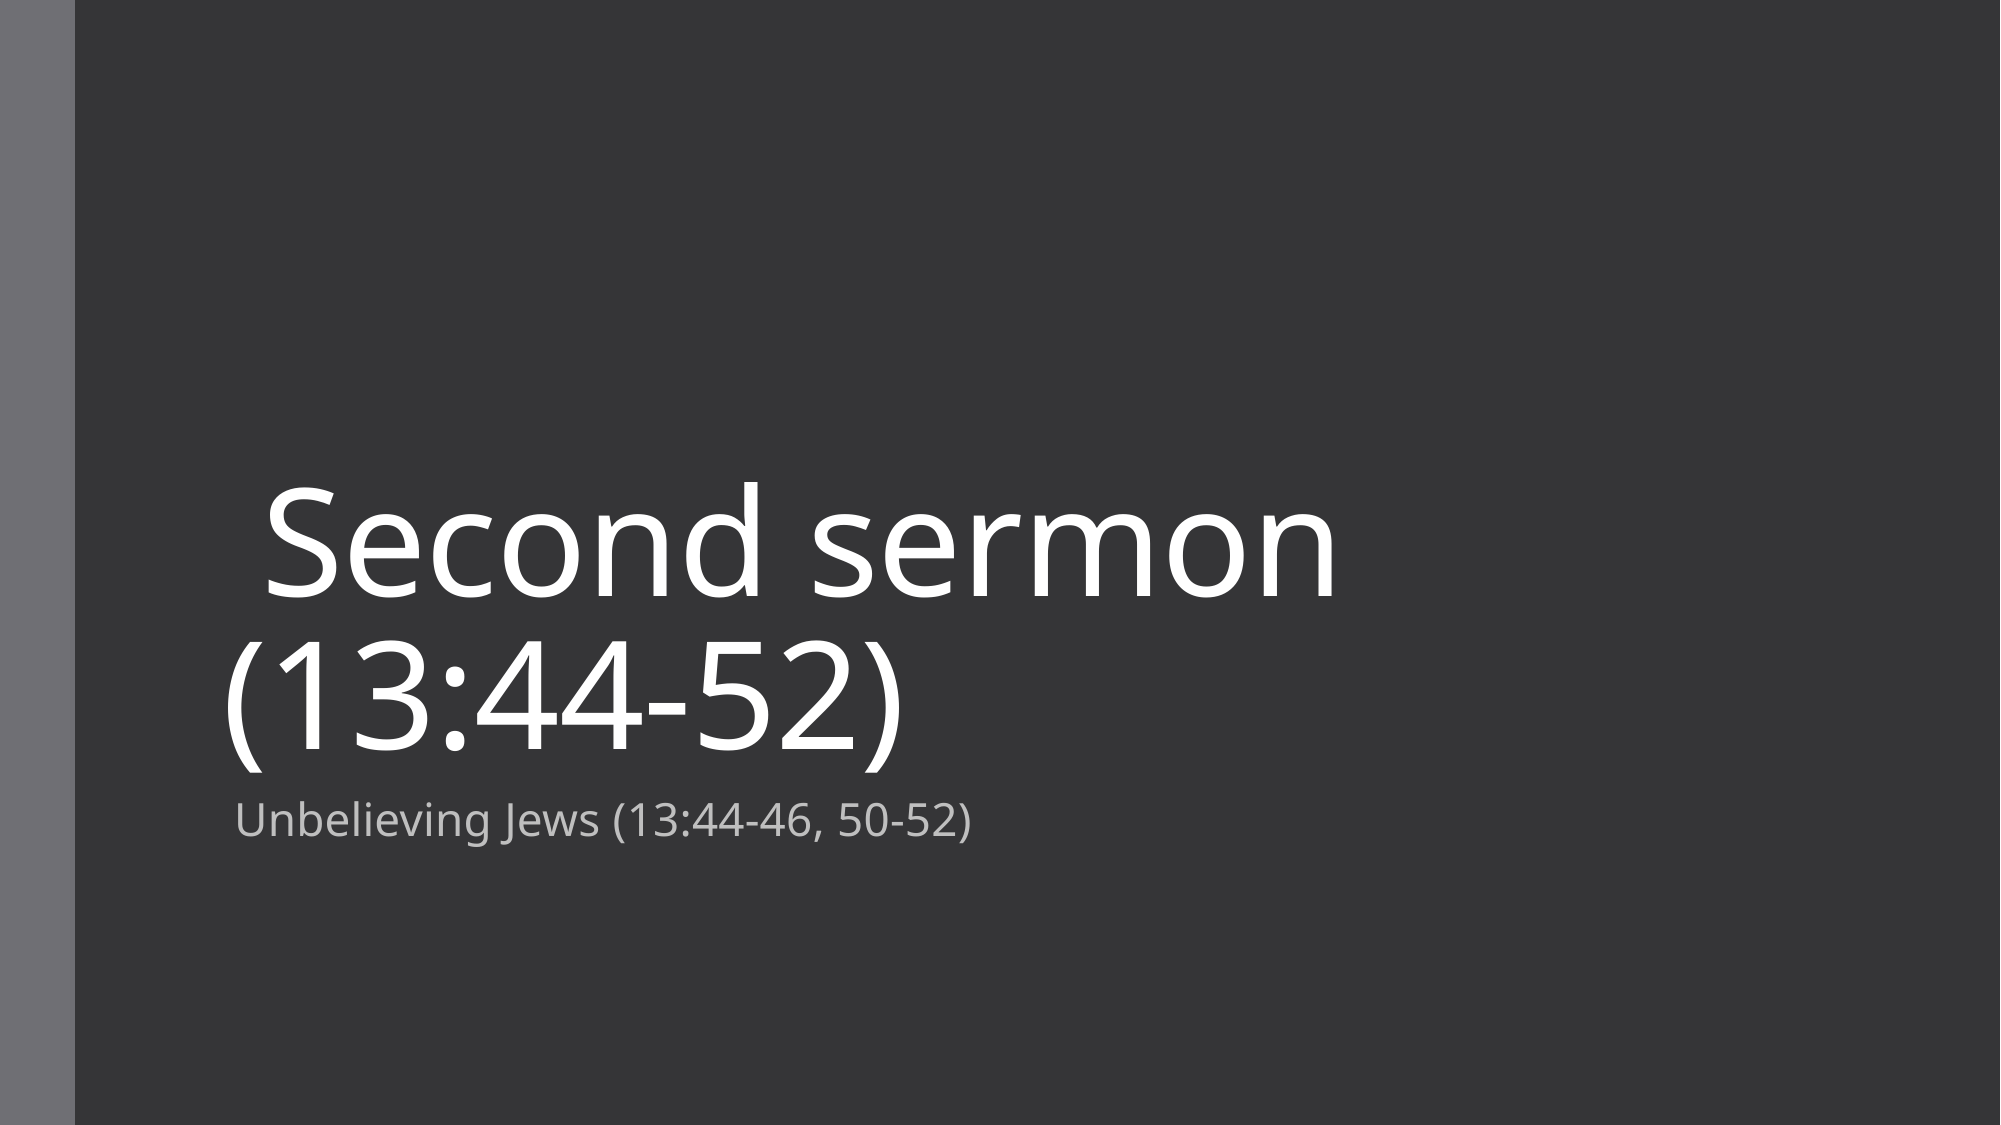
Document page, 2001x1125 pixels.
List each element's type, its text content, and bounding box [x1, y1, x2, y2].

title Second sermon (13:44-52) [206, 124, 1752, 787]
subtitle Unbelieving Jews (13:44-46, 50-52) [206, 787, 1752, 1066]
